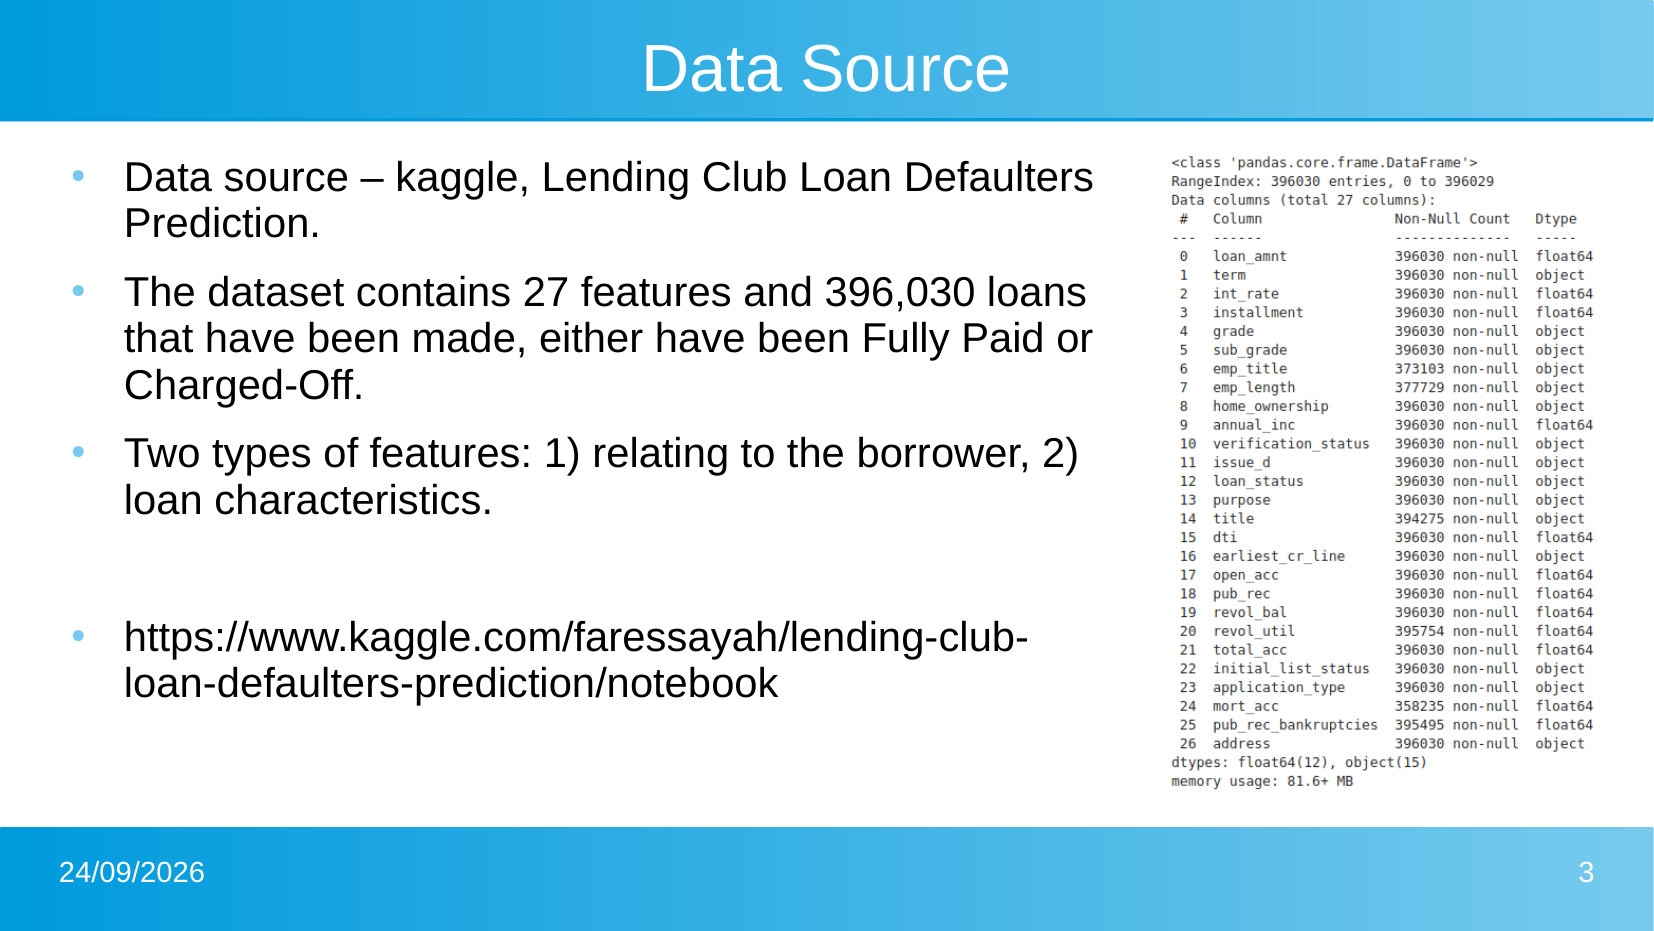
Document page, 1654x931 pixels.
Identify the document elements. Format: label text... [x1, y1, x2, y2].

picture [1163, 153, 1607, 798]
title Data Source [59, 29, 1595, 108]
list Data source – kaggle, Lending Club Loan Defaulters Prediction. The dataset contains 27 features and 396,030 loans that have been made, either have been Fully Paid or Charged-Off. Two types of features: 1) relating to the borrower, 2) loan characteristics. https://www.kaggle.com/faressayah/lending-club-loan-defaulters-prediction/notebook [53, 153, 1123, 798]
